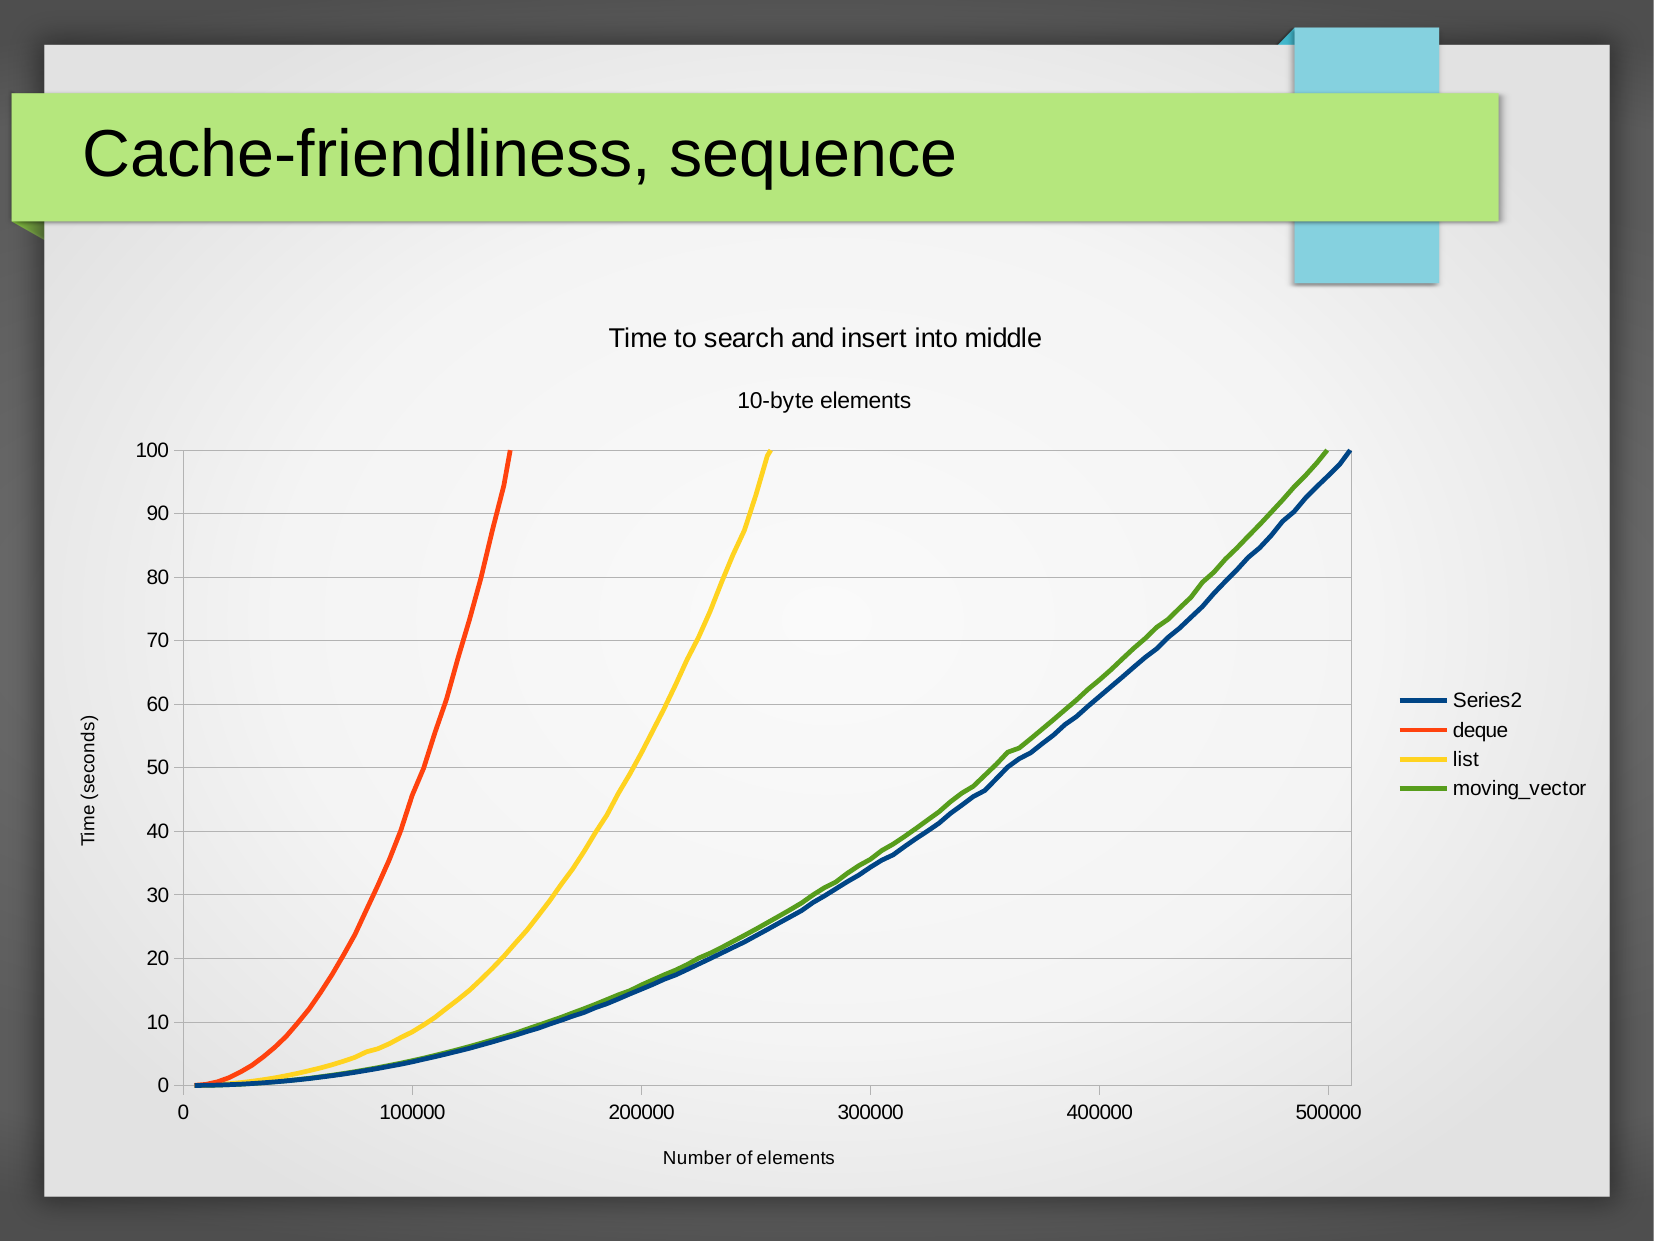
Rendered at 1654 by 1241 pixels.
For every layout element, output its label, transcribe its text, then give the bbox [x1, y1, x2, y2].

title Cache-friendliness, sequence [82, 94, 1264, 213]
picture [0, 0, 1654, 1241]
chart [45, 289, 1606, 1201]
